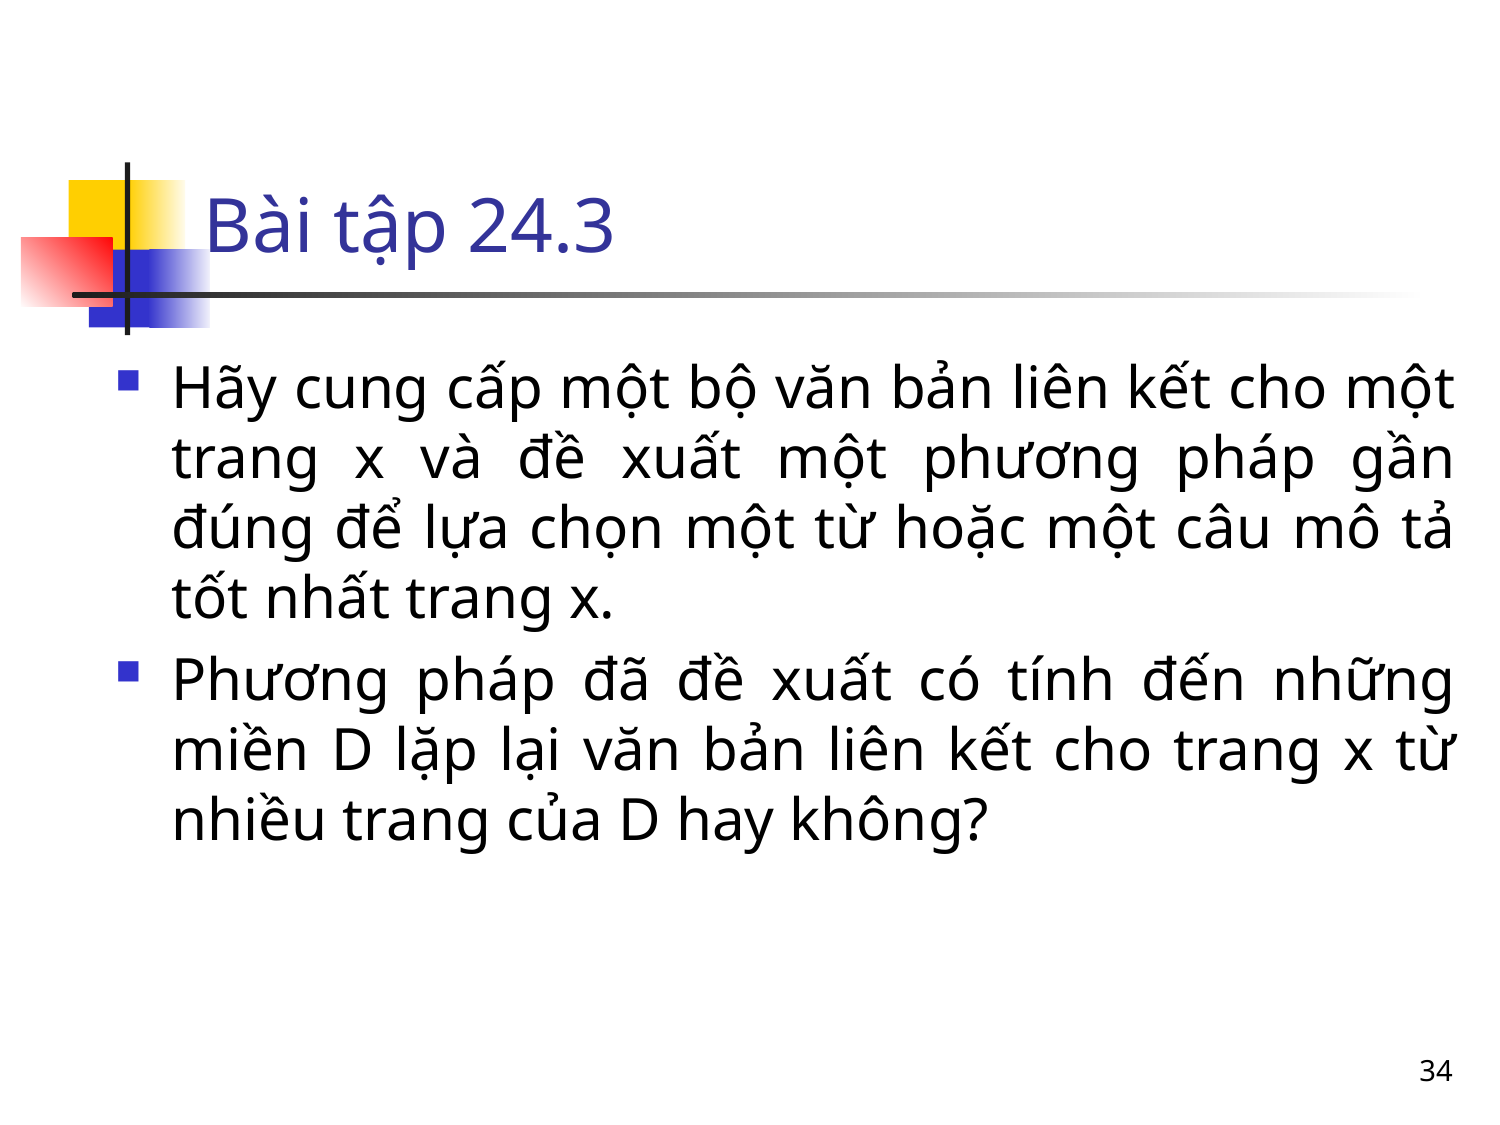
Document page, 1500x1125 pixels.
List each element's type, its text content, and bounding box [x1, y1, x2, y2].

text_box Hãy cung cấp một bộ văn bản liên kết cho một trang x và đề xuất một phương pháp gần đúng để lựa chọn một từ hoặc một câu mô tả tốt nhất trang x. Phương pháp đã đề xuất có tính đến những miền D lặp lại văn bản liên kết cho trang x từ nhiều trang của D hay không? [100, 342, 1471, 1100]
title Bài tập 24.3 [188, 35, 1468, 275]
